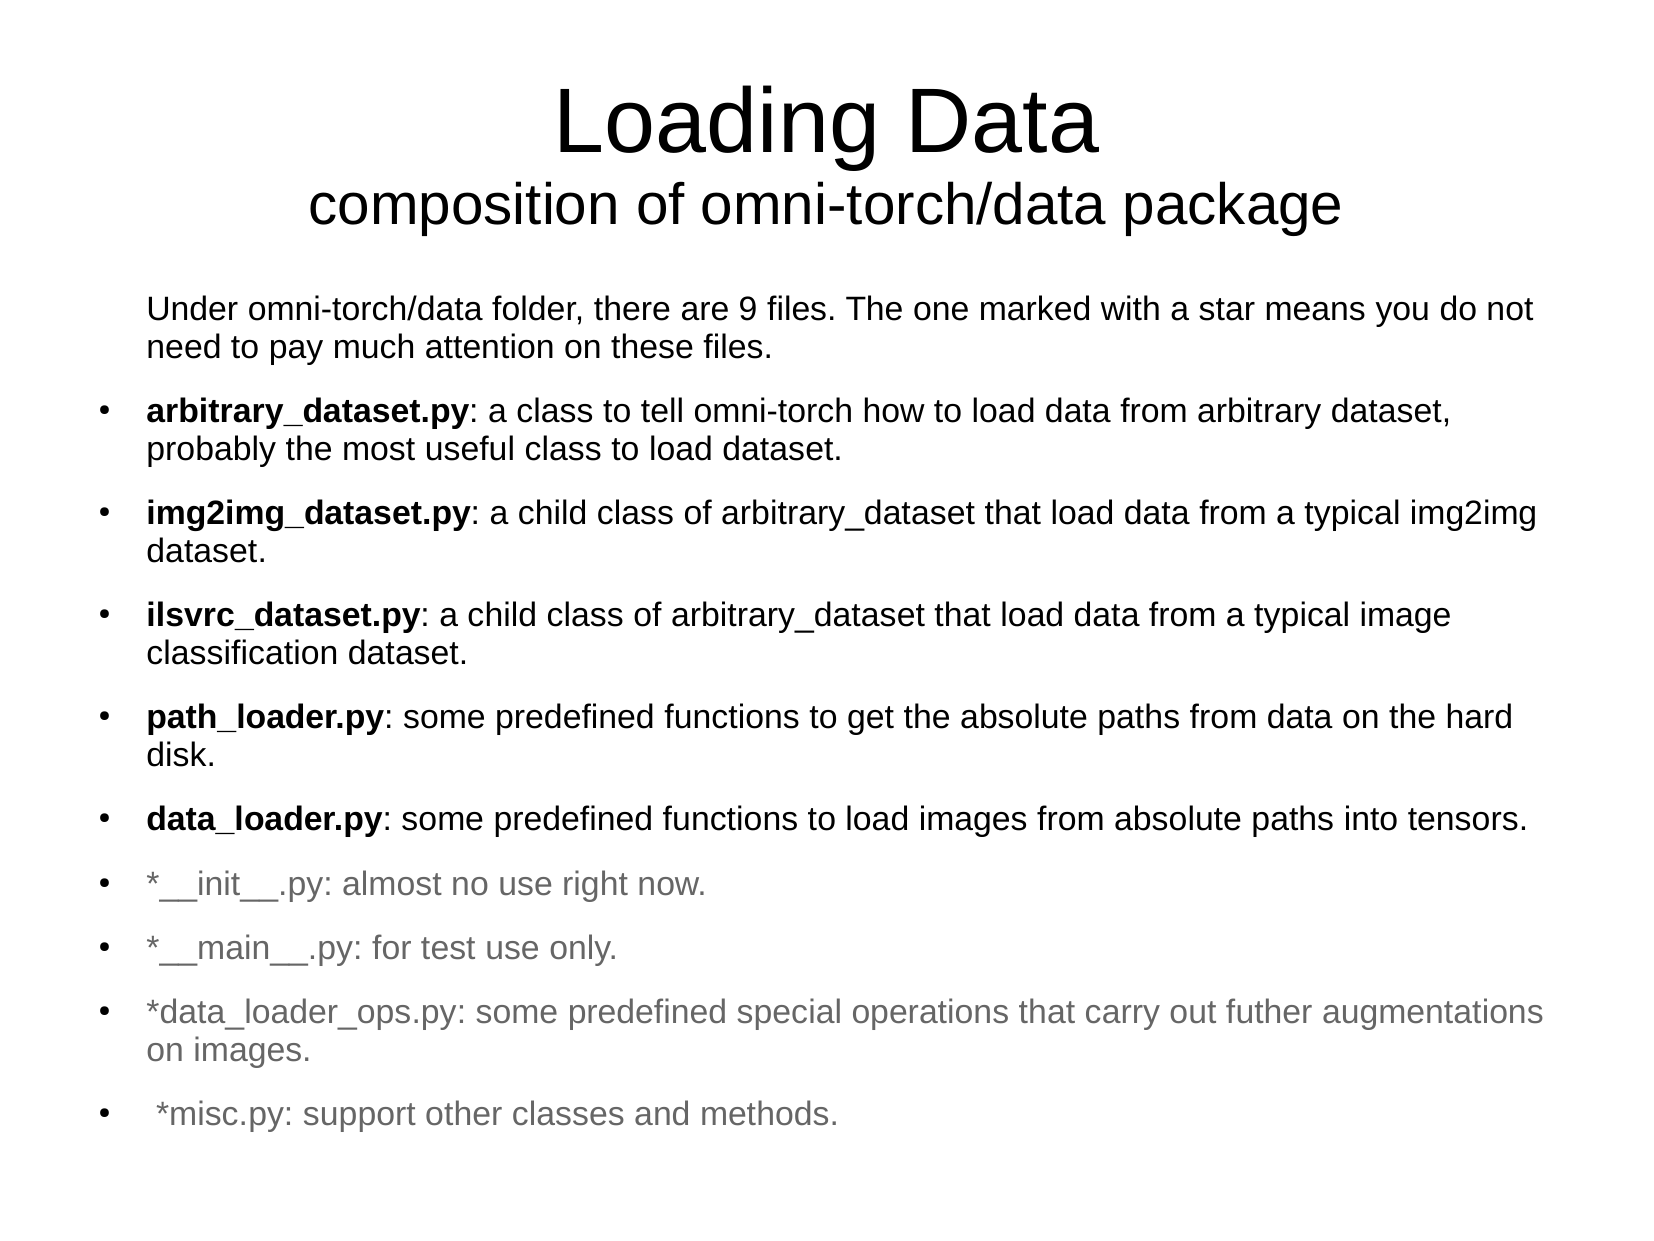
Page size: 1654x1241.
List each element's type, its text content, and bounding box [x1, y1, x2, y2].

list Under omni-torch/data folder, there are 9 files. The one marked with a star means you do not need to pay much attention on these files. arbitrary_dataset.py: a class to tell omni-torch how to load data from arbitrary dataset, probably the most useful class to load dataset. img2img_dataset.py: a child class of arbitrary_dataset that load data from a typical img2img dataset. ilsvrc_dataset.py: a child class of arbitrary_dataset that load data from a typical image classification dataset. path_loader.py: some predefined functions to get the absolute paths from data on the hard disk. data_loader.py: some predefined functions to load images from absolute paths into tensors. *__init__.py: almost no use right now. *__main__.py: for test use only. *data_loader_ops.py: some predefined special operations that carry out futher augmentations on images. *misc.py: support other classes and methods. [82, 290, 1571, 1141]
title Loading Data composition of omni-torch/data package [82, 49, 1571, 257]
